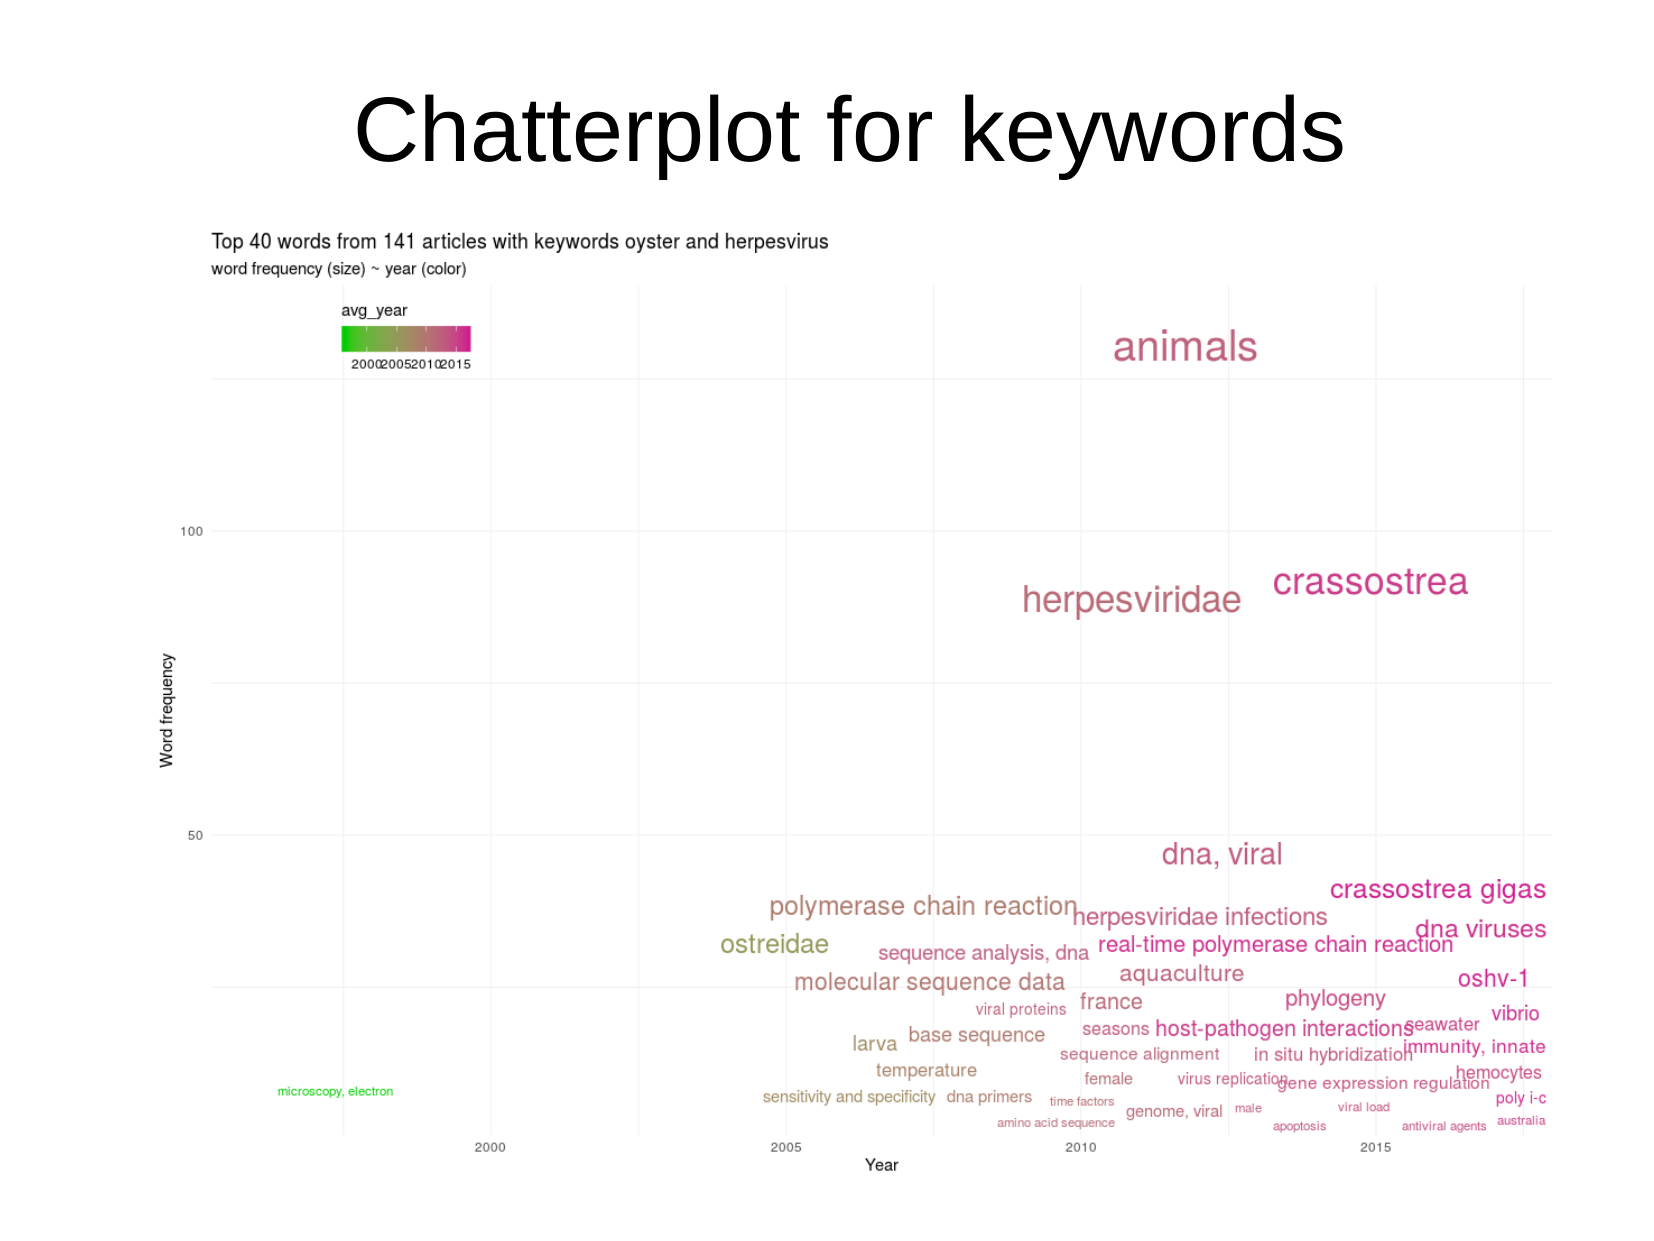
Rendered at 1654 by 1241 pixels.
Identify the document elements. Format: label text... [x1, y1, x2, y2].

title Chatterplot for keywords [283, 23, 1418, 225]
picture [152, 225, 1560, 1182]
